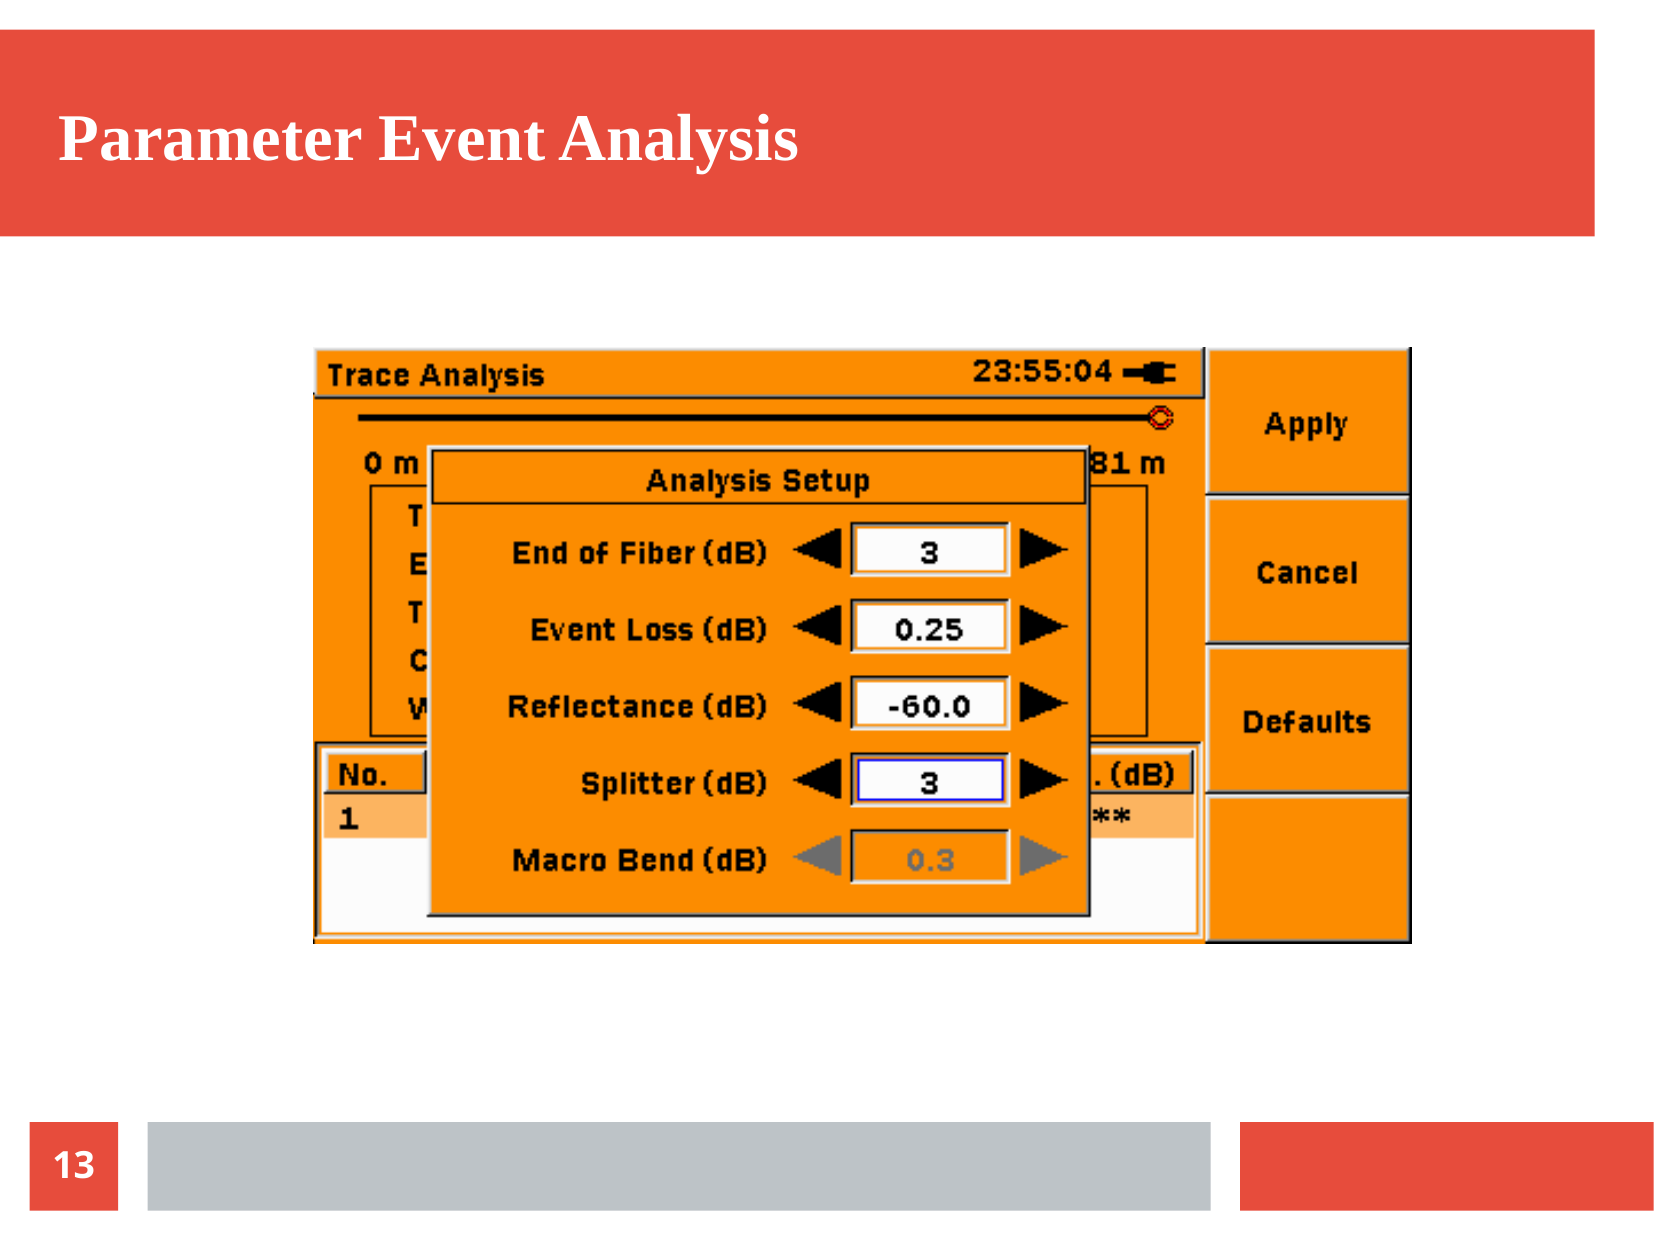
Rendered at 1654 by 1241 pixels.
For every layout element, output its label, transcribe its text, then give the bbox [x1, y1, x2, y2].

picture [313, 347, 1412, 945]
title Parameter Event Analysis [59, 59, 1303, 174]
text_box [29, 1122, 119, 1211]
